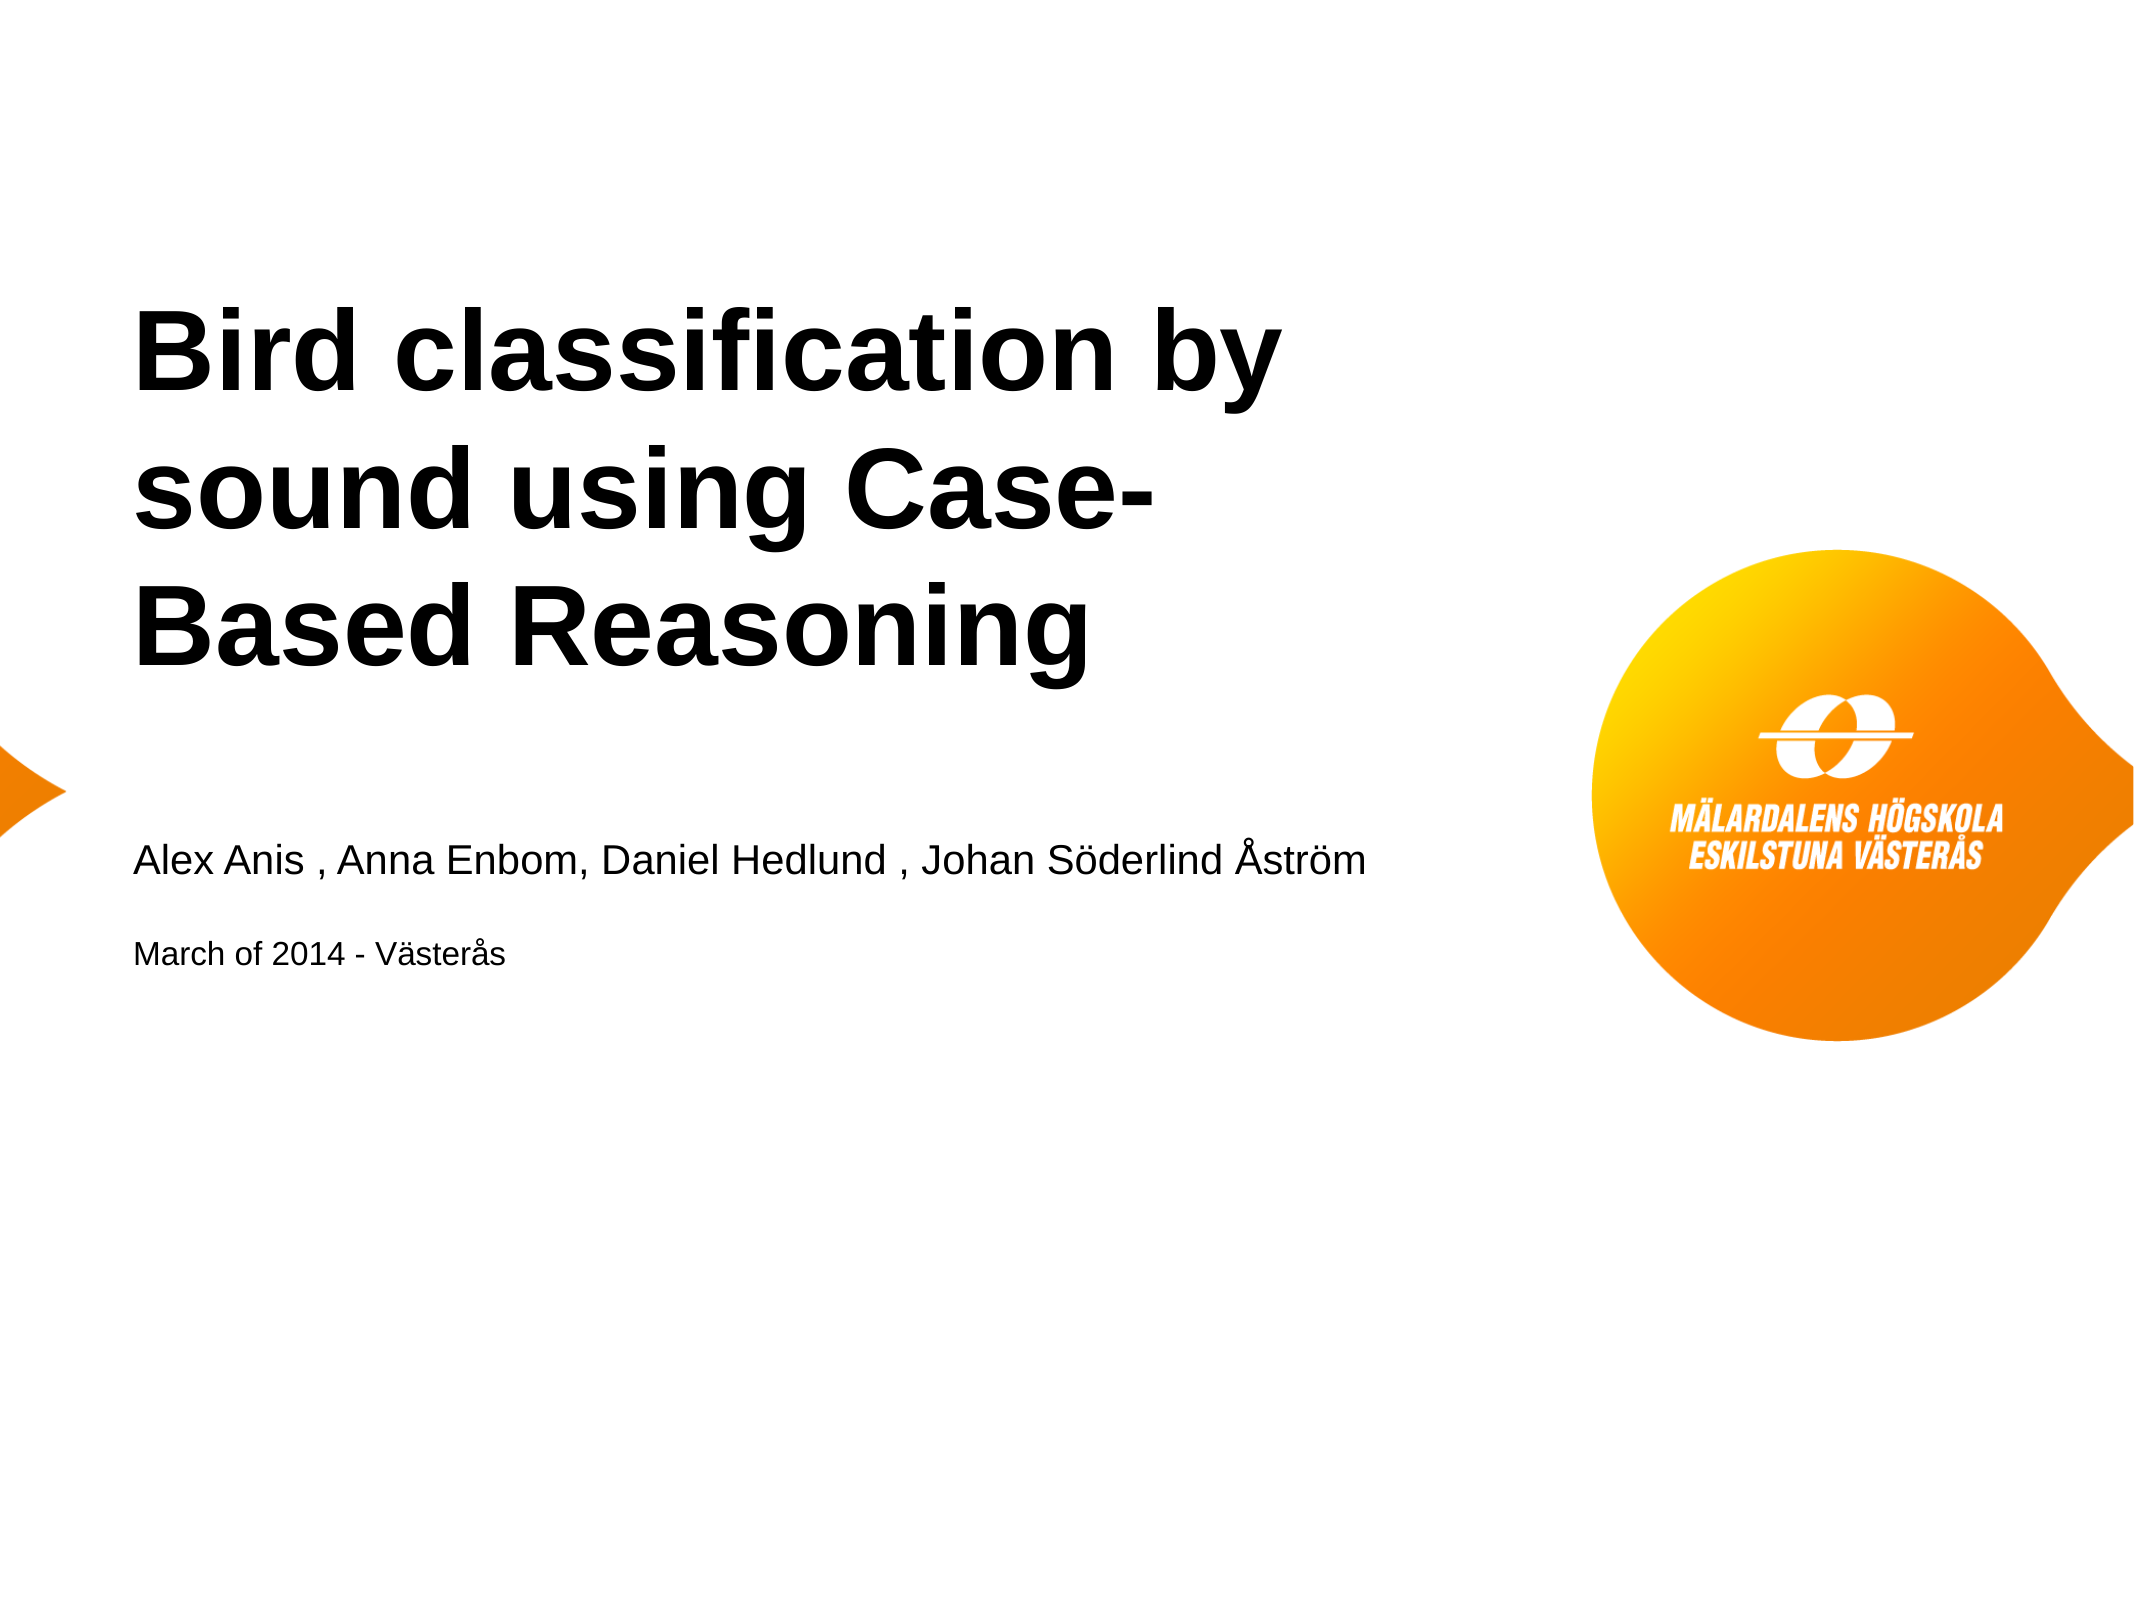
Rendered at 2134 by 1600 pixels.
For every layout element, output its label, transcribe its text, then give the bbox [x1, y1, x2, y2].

picture [0, 545, 67, 1038]
title Bird classification by sound using Case-Based Reasoning [118, 268, 1494, 811]
picture [1591, 549, 2134, 1042]
list Alex Anis , Anna Enbom, Daniel Hedlund , Johan Söderlind Åström March of 2014 - Västerås [118, 825, 1646, 1011]
